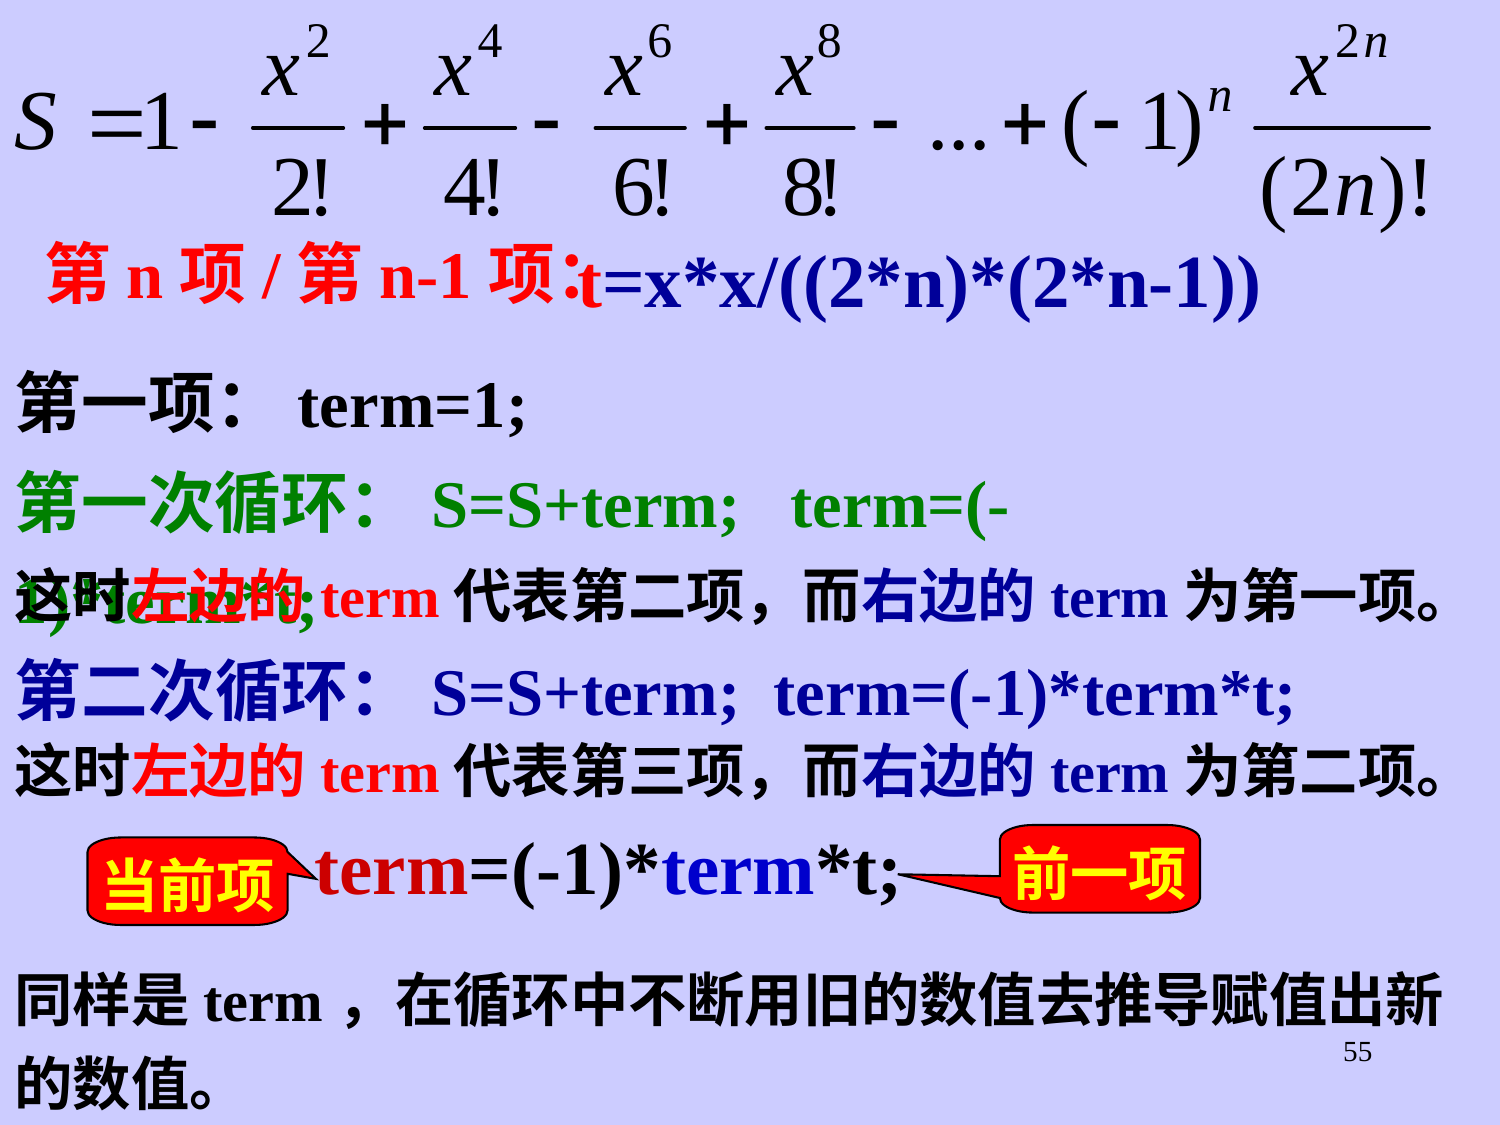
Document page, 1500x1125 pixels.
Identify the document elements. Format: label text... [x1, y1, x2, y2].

text_box 这时左边的term代表第二项，而右边的term为第一项。 [0, 537, 1500, 637]
text_box t=x*x/((2*n)*(2*n-1)) [562, 224, 1313, 331]
text_box 这时左边的term代表第三项，而右边的term为第二项。 [0, 712, 1500, 812]
text_box 同样是term，在循环中不断用旧的数值去推导赋值出新的数值。 [0, 941, 1500, 1125]
text_box 第一次循环：S=S+term; term=(-1)*term*t; [0, 437, 1326, 537]
text_box term=(-1)*term*t; [299, 812, 938, 918]
chart [0, 0, 1450, 249]
text_box 第n项/第n-1项： [29, 207, 635, 320]
text_box 当前项 [87, 837, 316, 925]
text_box 第二次循环：S=S+term; term=(-1)*term*t; [0, 637, 1413, 712]
text_box 第一项：term=1; [0, 337, 726, 437]
text_box 前一项 [897, 825, 1201, 913]
